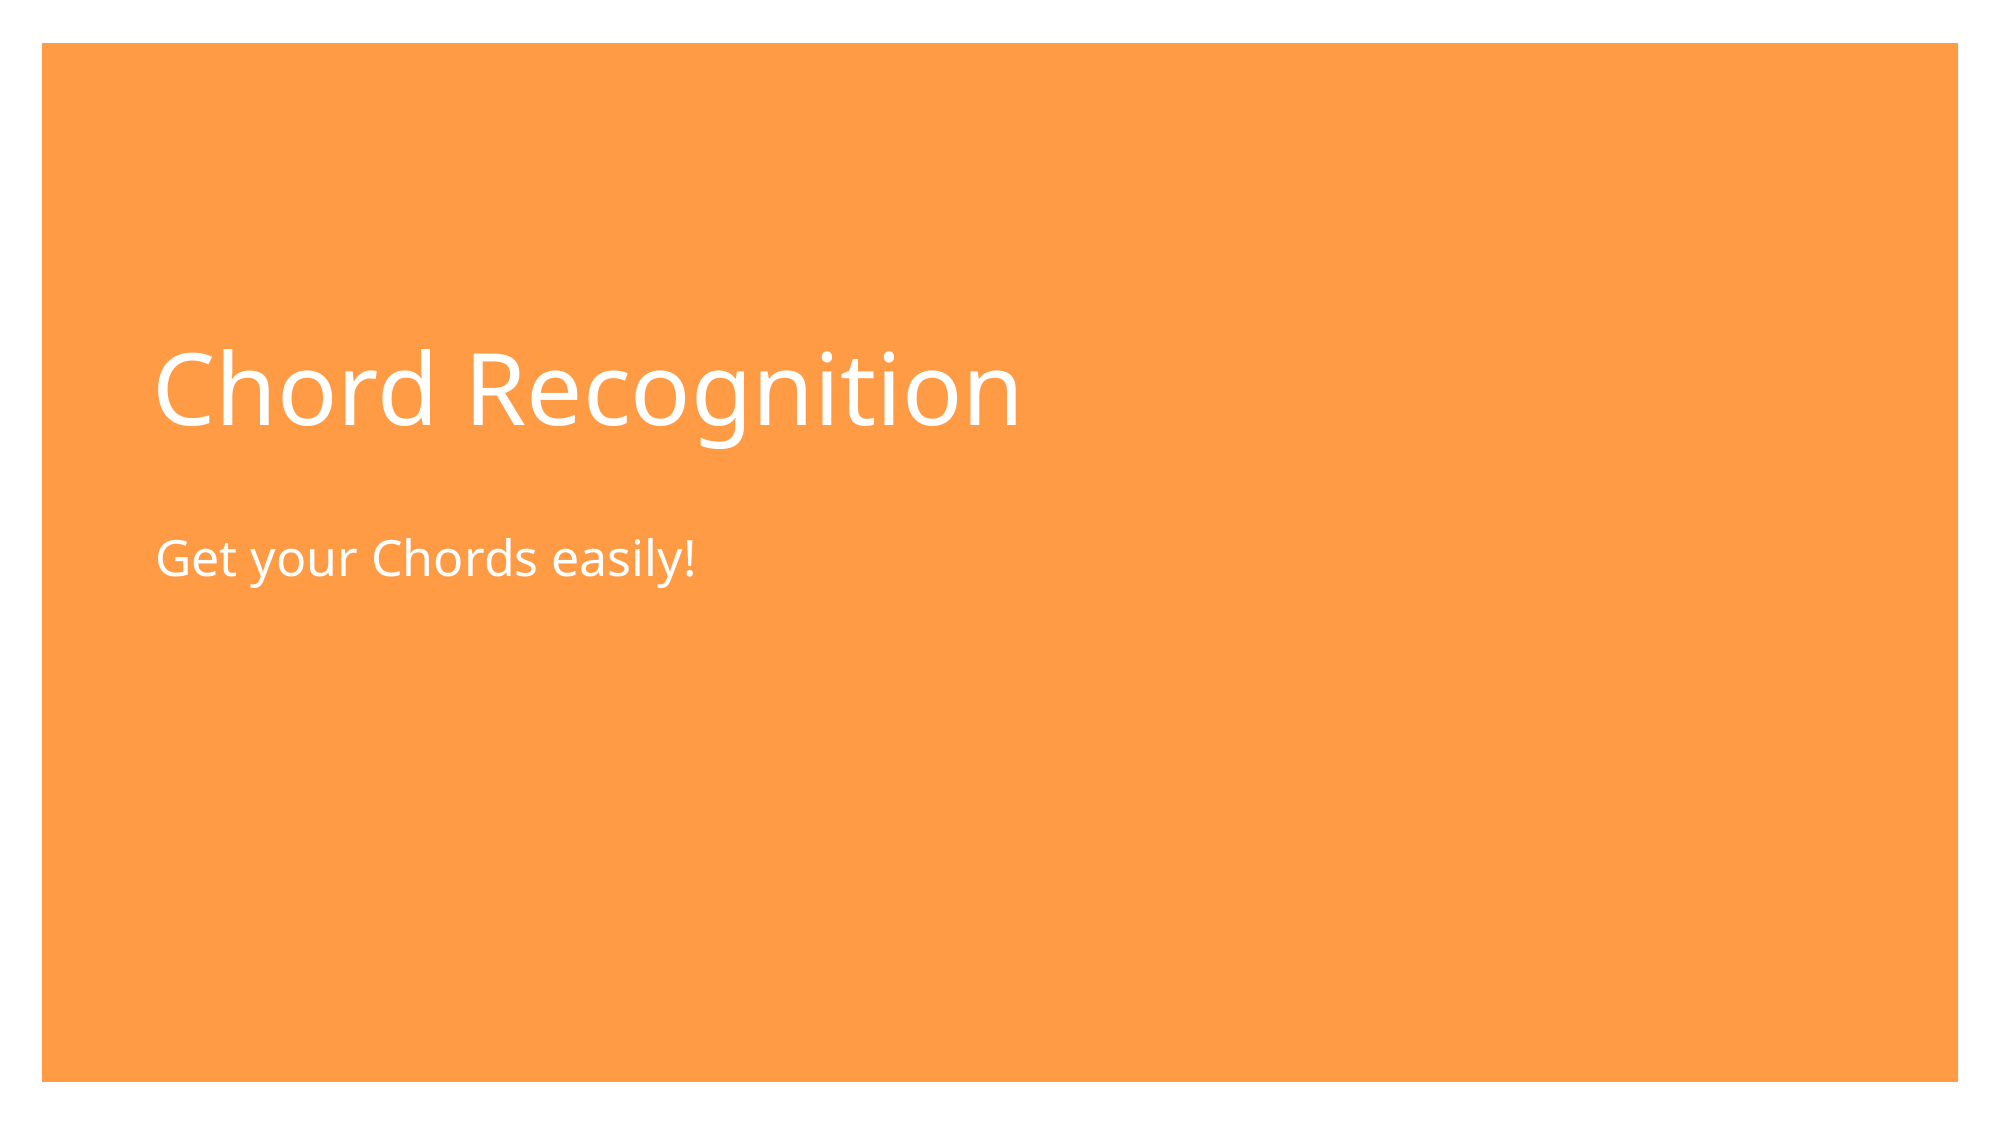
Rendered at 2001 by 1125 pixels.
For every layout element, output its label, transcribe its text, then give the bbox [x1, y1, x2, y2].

title Chord Recognition [137, 190, 1863, 583]
subtitle Get your Chords easily! [140, 481, 1713, 668]
